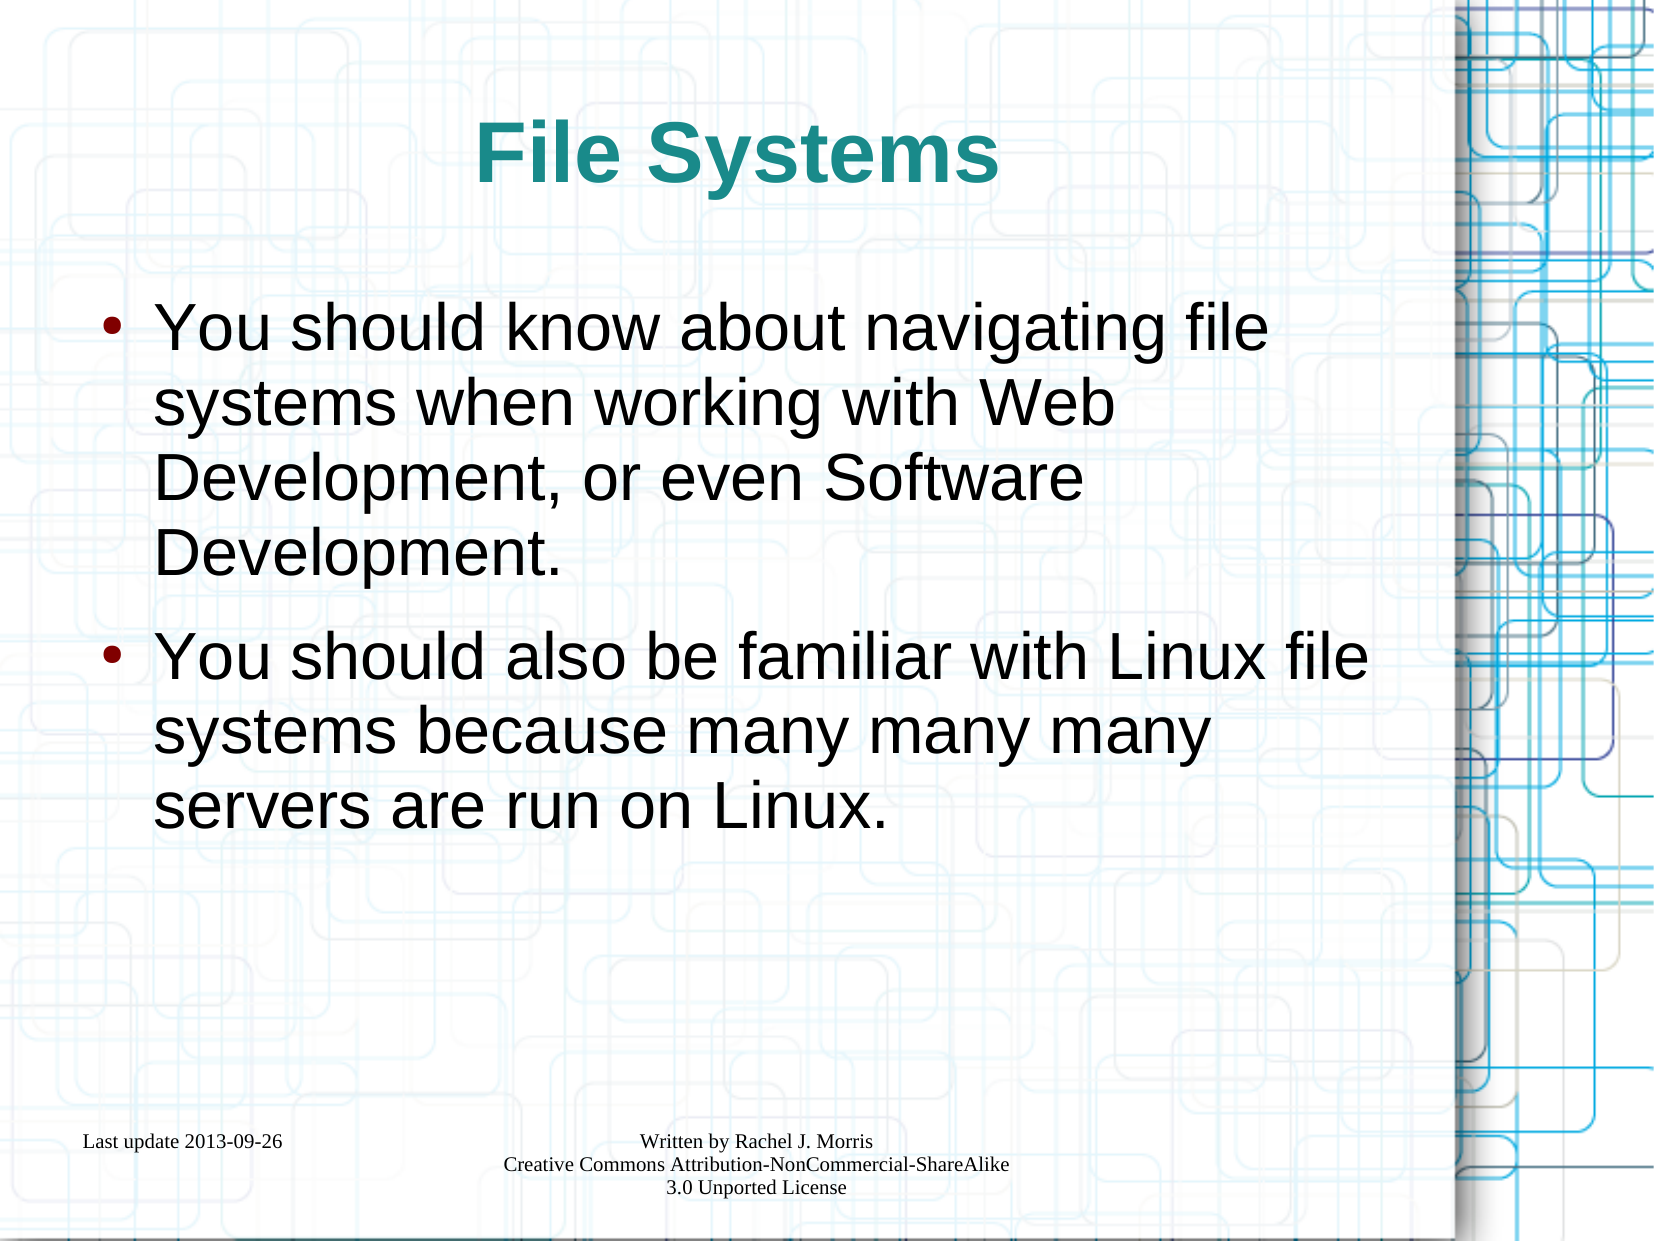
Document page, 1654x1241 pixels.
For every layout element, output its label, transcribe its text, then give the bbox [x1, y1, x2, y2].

picture [0, 0, 1654, 1241]
title File Systems [59, 49, 1418, 257]
list You should know about navigating file systems when working with Web Development, or even Software Development. You should also be familiar with Linux file systems because many many many servers are run on Linux. [82, 290, 1418, 1010]
